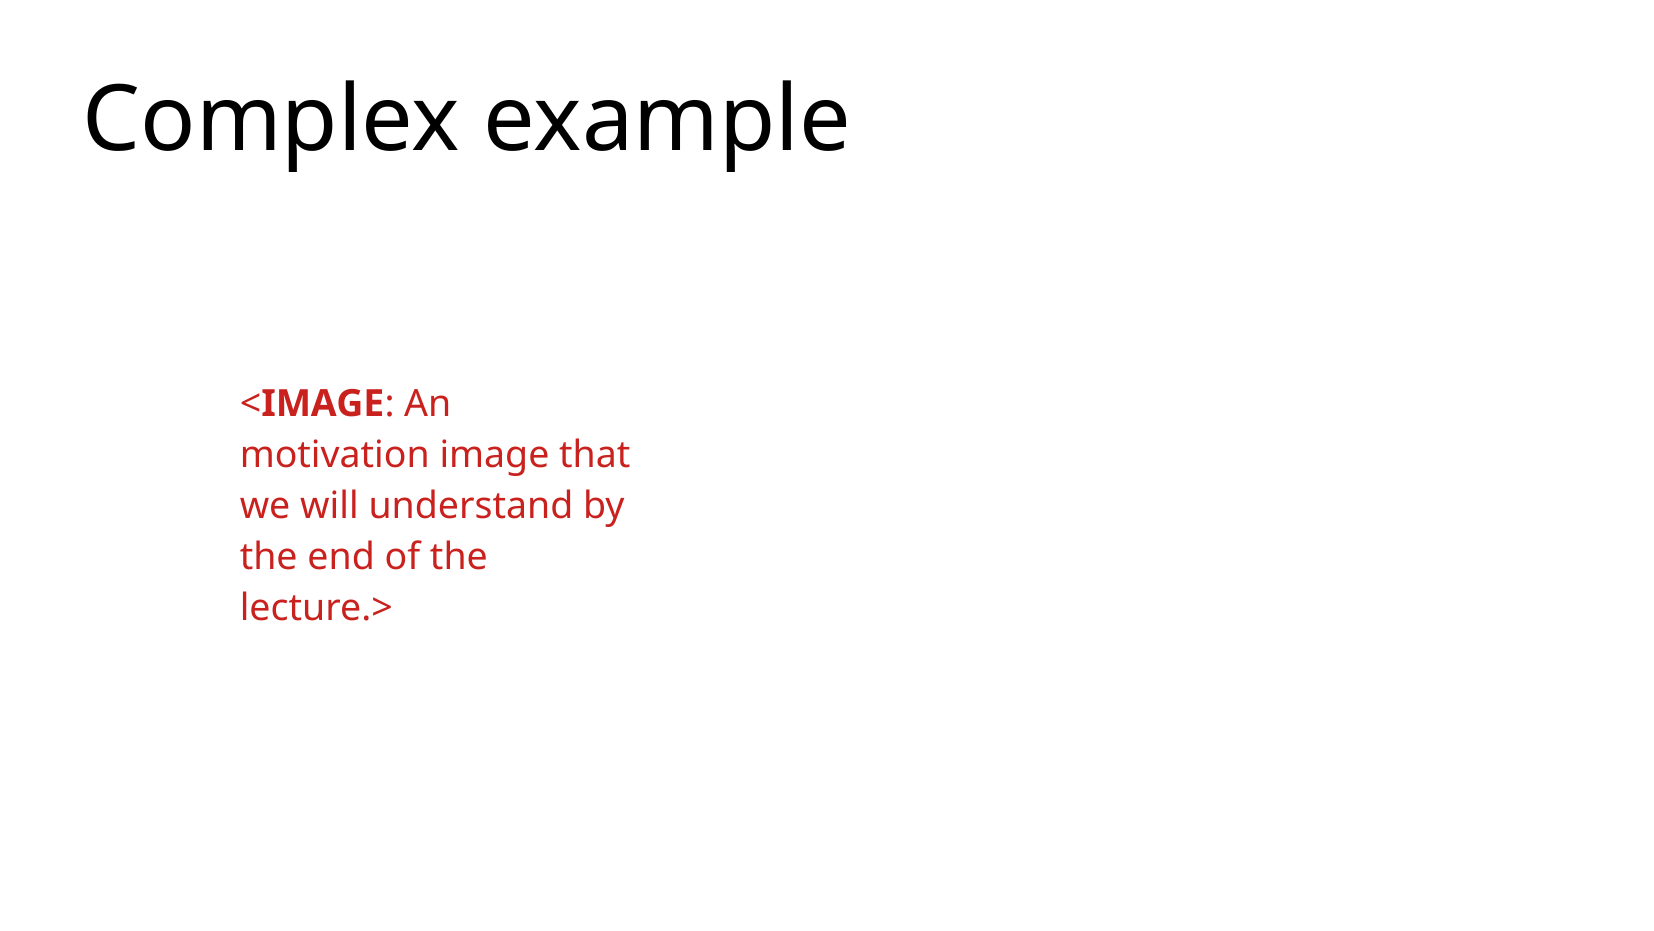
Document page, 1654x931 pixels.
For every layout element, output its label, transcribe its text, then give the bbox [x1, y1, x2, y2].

text_box <IMAGE: An motivation image that we will understand by the end of the lecture.> [225, 369, 661, 571]
title Complex example [82, 37, 1571, 193]
